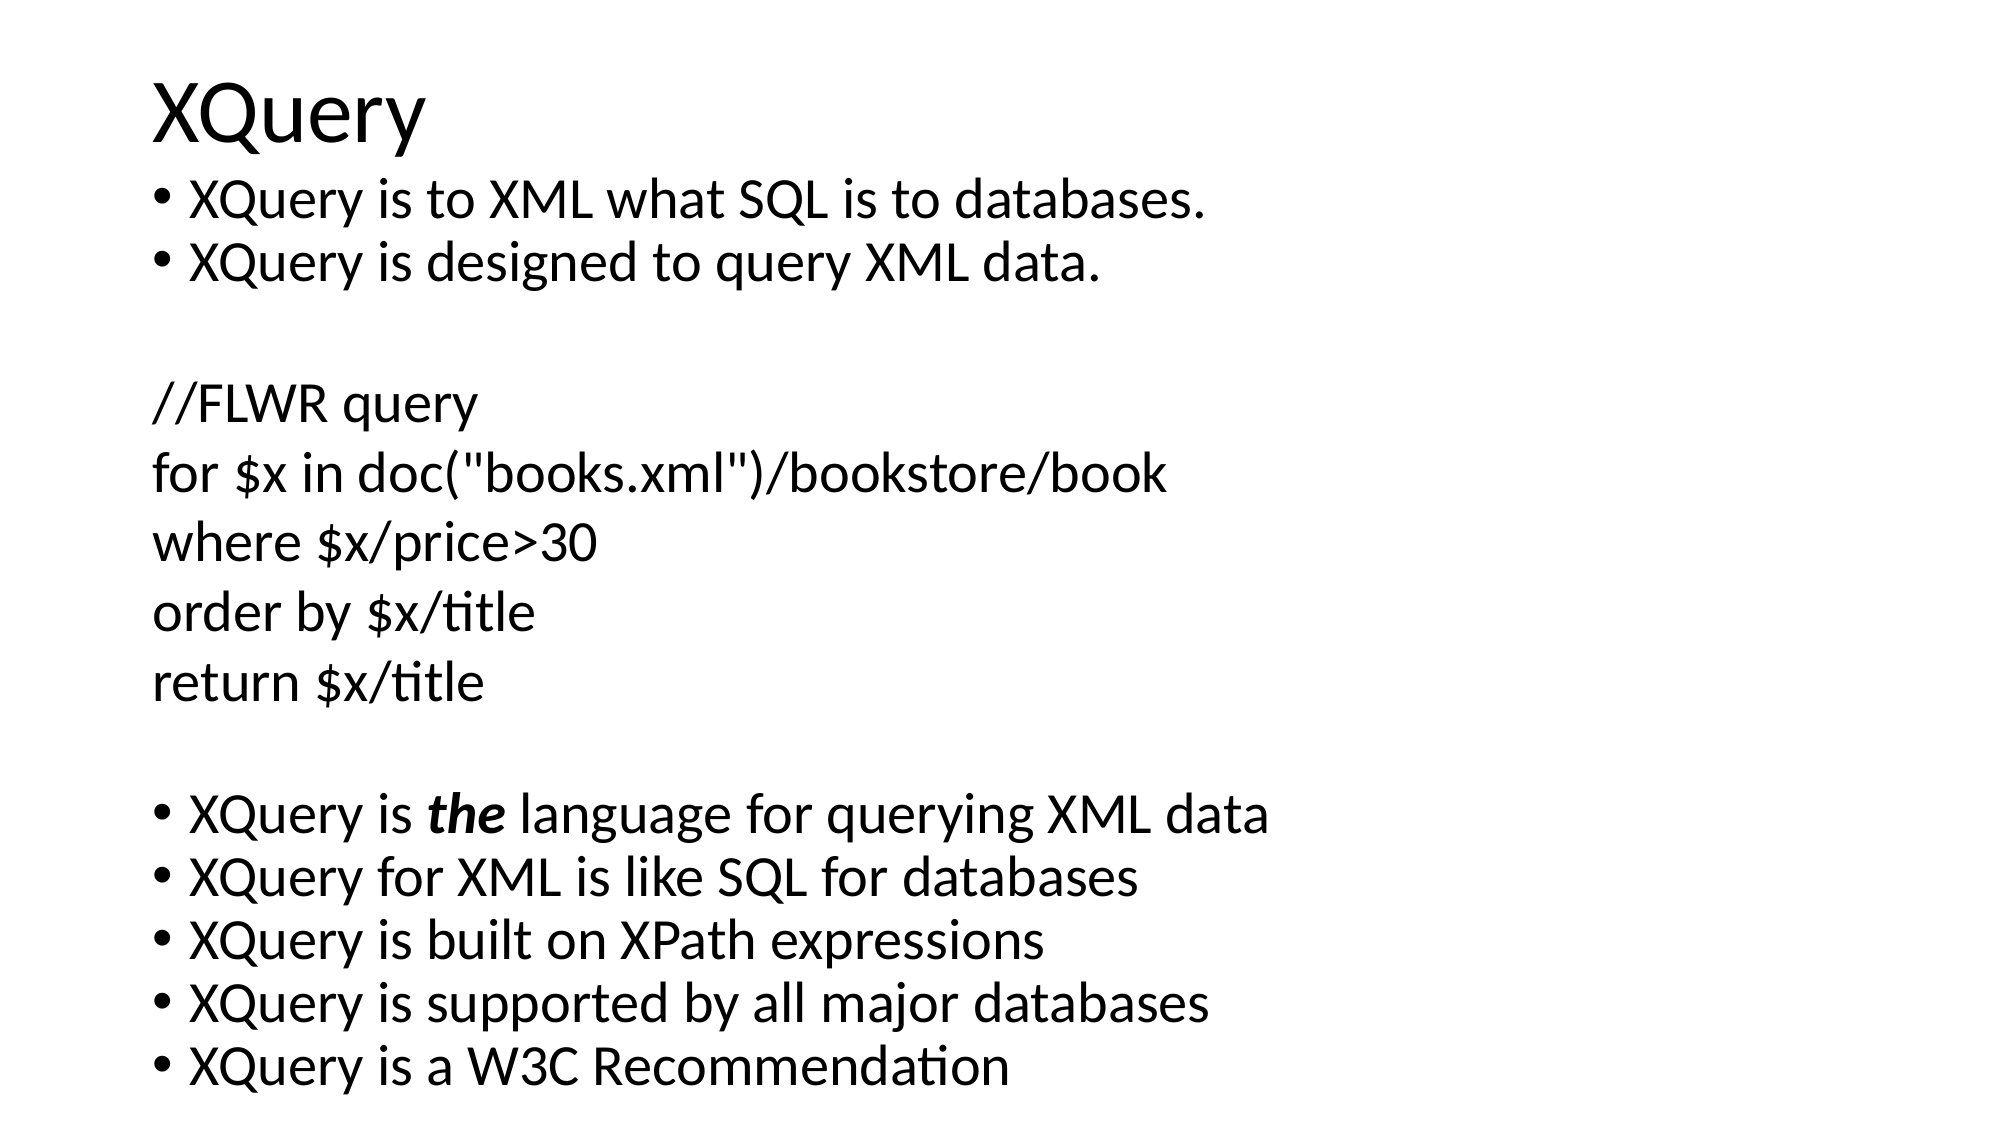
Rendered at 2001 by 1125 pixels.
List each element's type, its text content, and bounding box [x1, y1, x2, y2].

text_box XQuery is to XML what SQL is to databases. XQuery is designed to query XML data. //FLWR query for $x in doc("books.xml")/bookstore/book where $x/price>30 order by $x/title return $x/title XQuery is the language for querying XML data XQuery for XML is like SQL for databases XQuery is built on XPath expressions XQuery is supported by all major databases XQuery is a W3C Recommendation [137, 160, 1863, 874]
text_box XQuery [137, 59, 1863, 160]
